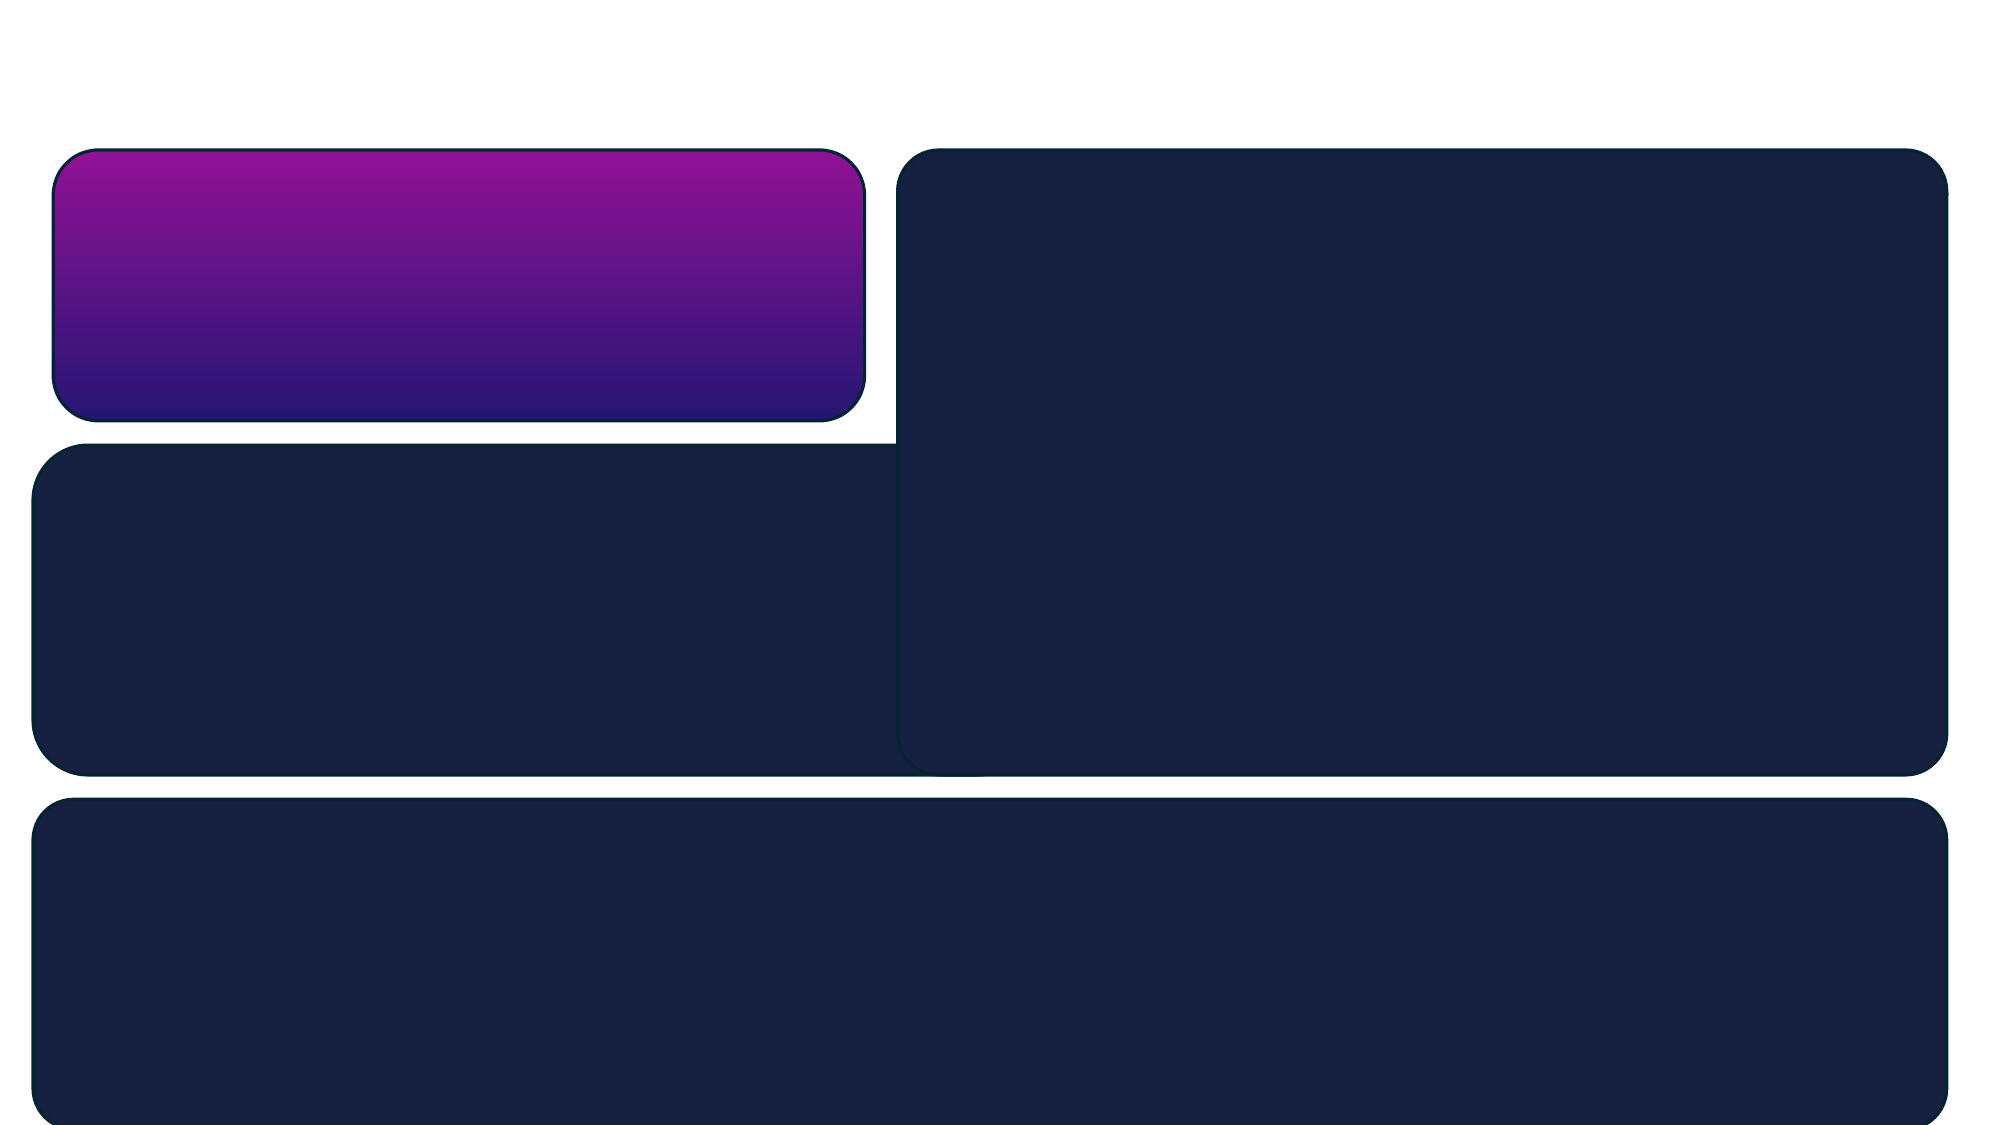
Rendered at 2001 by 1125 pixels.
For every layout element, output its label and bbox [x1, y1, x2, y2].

text_box [33, 799, 1947, 1125]
text_box [53, 149, 865, 421]
text_box [33, 149, 1947, 775]
